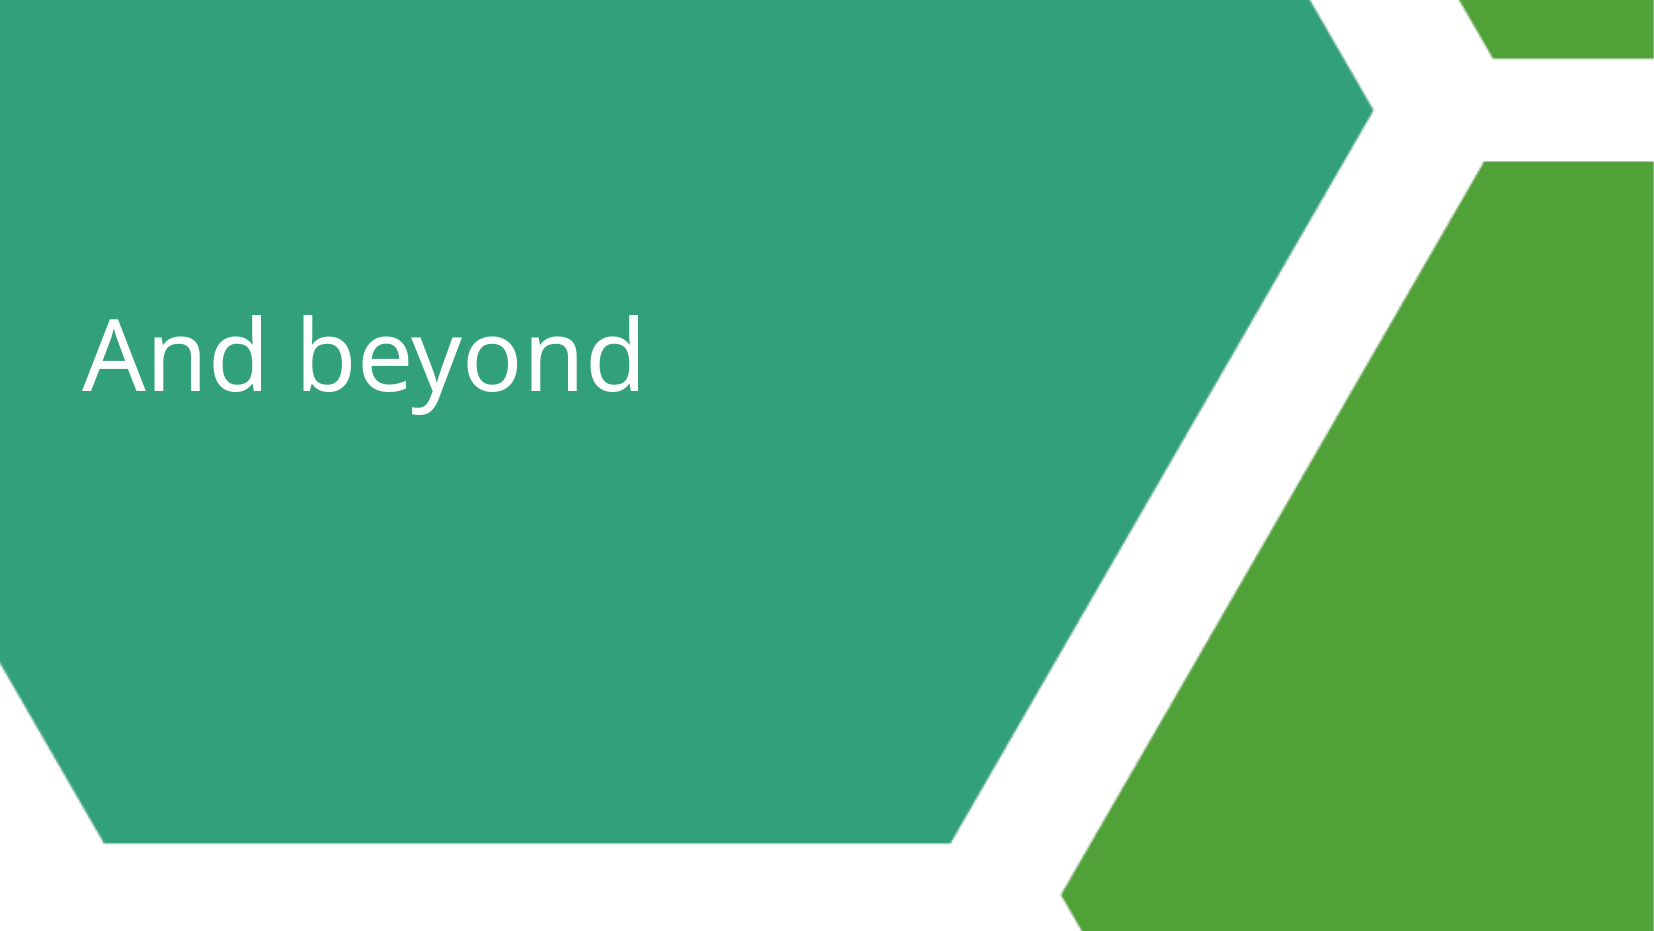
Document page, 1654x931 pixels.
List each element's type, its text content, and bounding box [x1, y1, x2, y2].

picture [0, 0, 1654, 931]
title And beyond [82, 219, 1218, 486]
